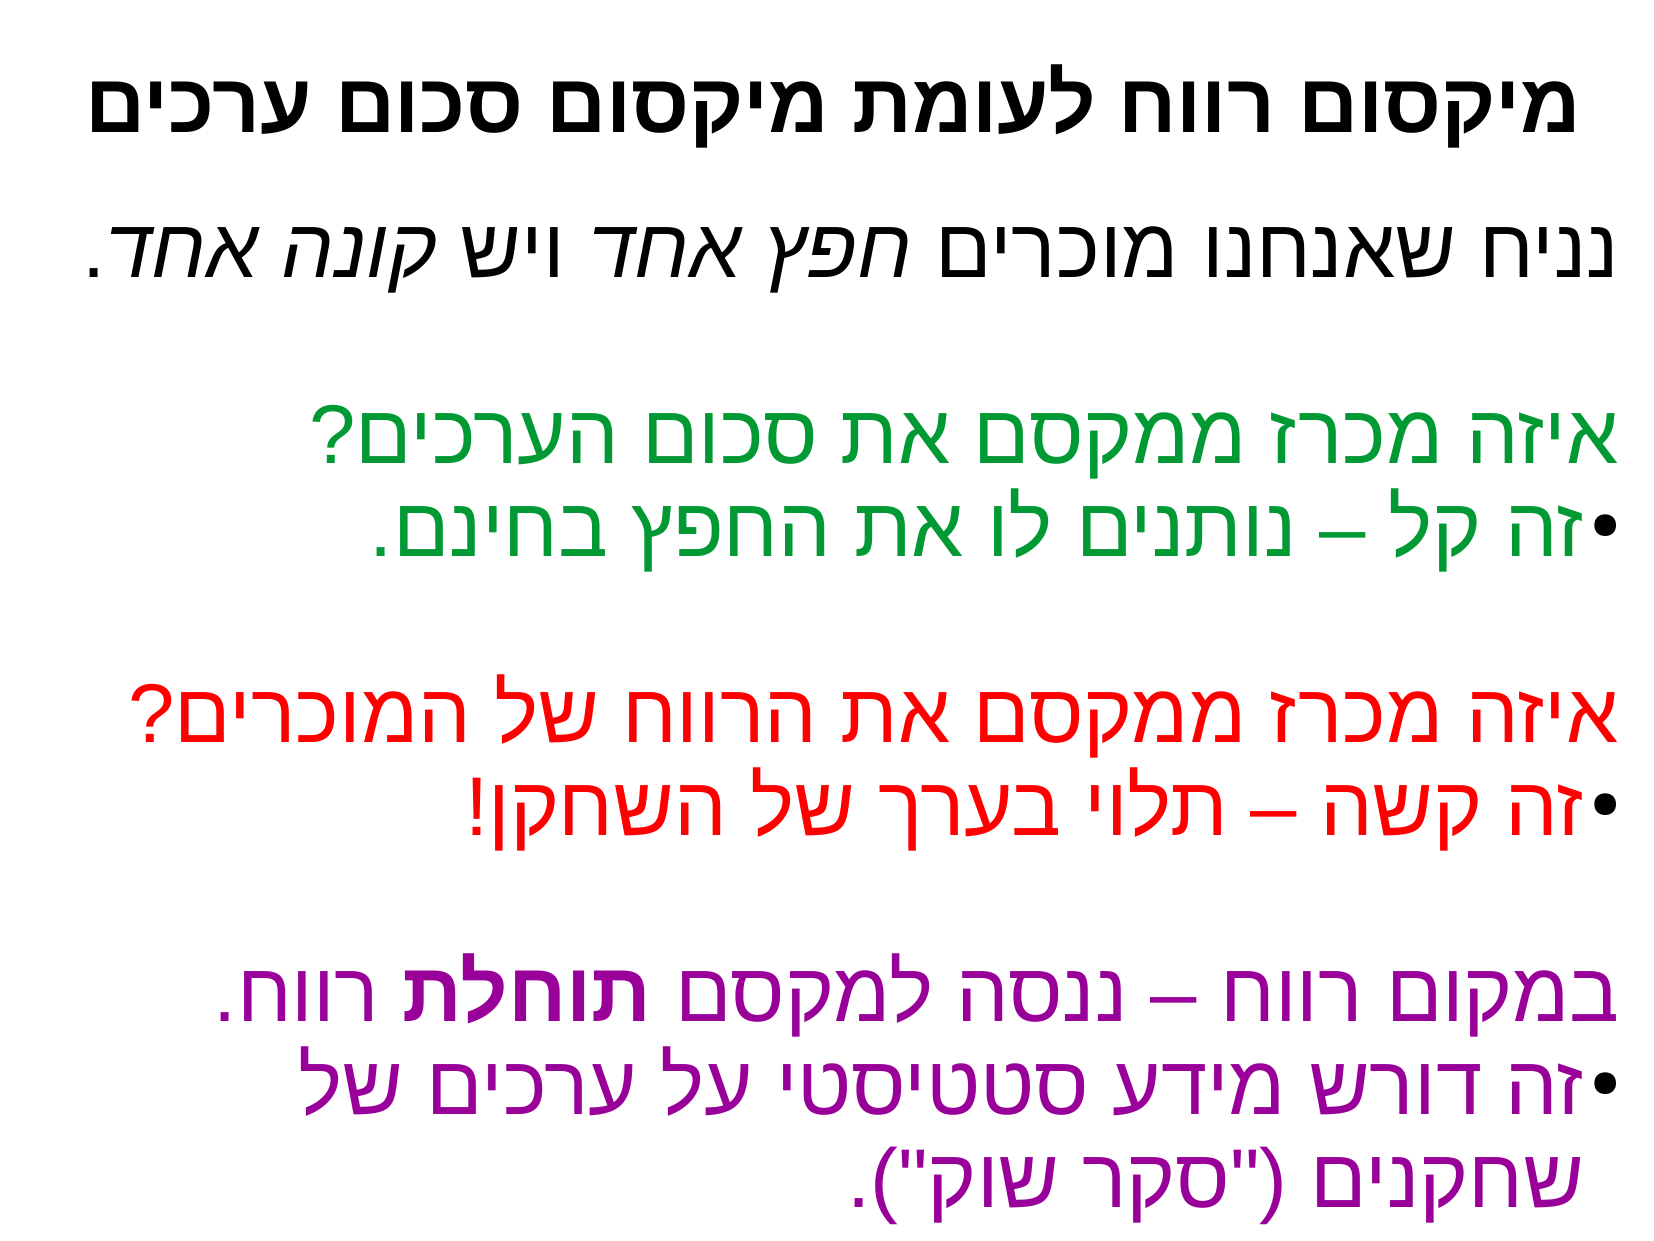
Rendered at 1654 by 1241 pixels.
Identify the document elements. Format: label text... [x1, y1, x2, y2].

title מיקסום רווח לעומת מיקסום סכום ערכים [15, 0, 1654, 215]
text_box נניח שאנחנו מוכרים חפץ אחד ויש קונה אחד. איזה מכרז ממקסם את סכום הערכים? זה קל – נותנים לו את החפץ בחינם. איזה מכרז ממקסם את הרווח של המוכרים? זה קשה – תלוי בערך של השחקן! במקום רווח – ננסה למקסם תוחלת רווח. זה דורש מידע סטטיסטי על ערכים של שחקנים ("סקר שוק"). [30, 195, 1636, 1233]
